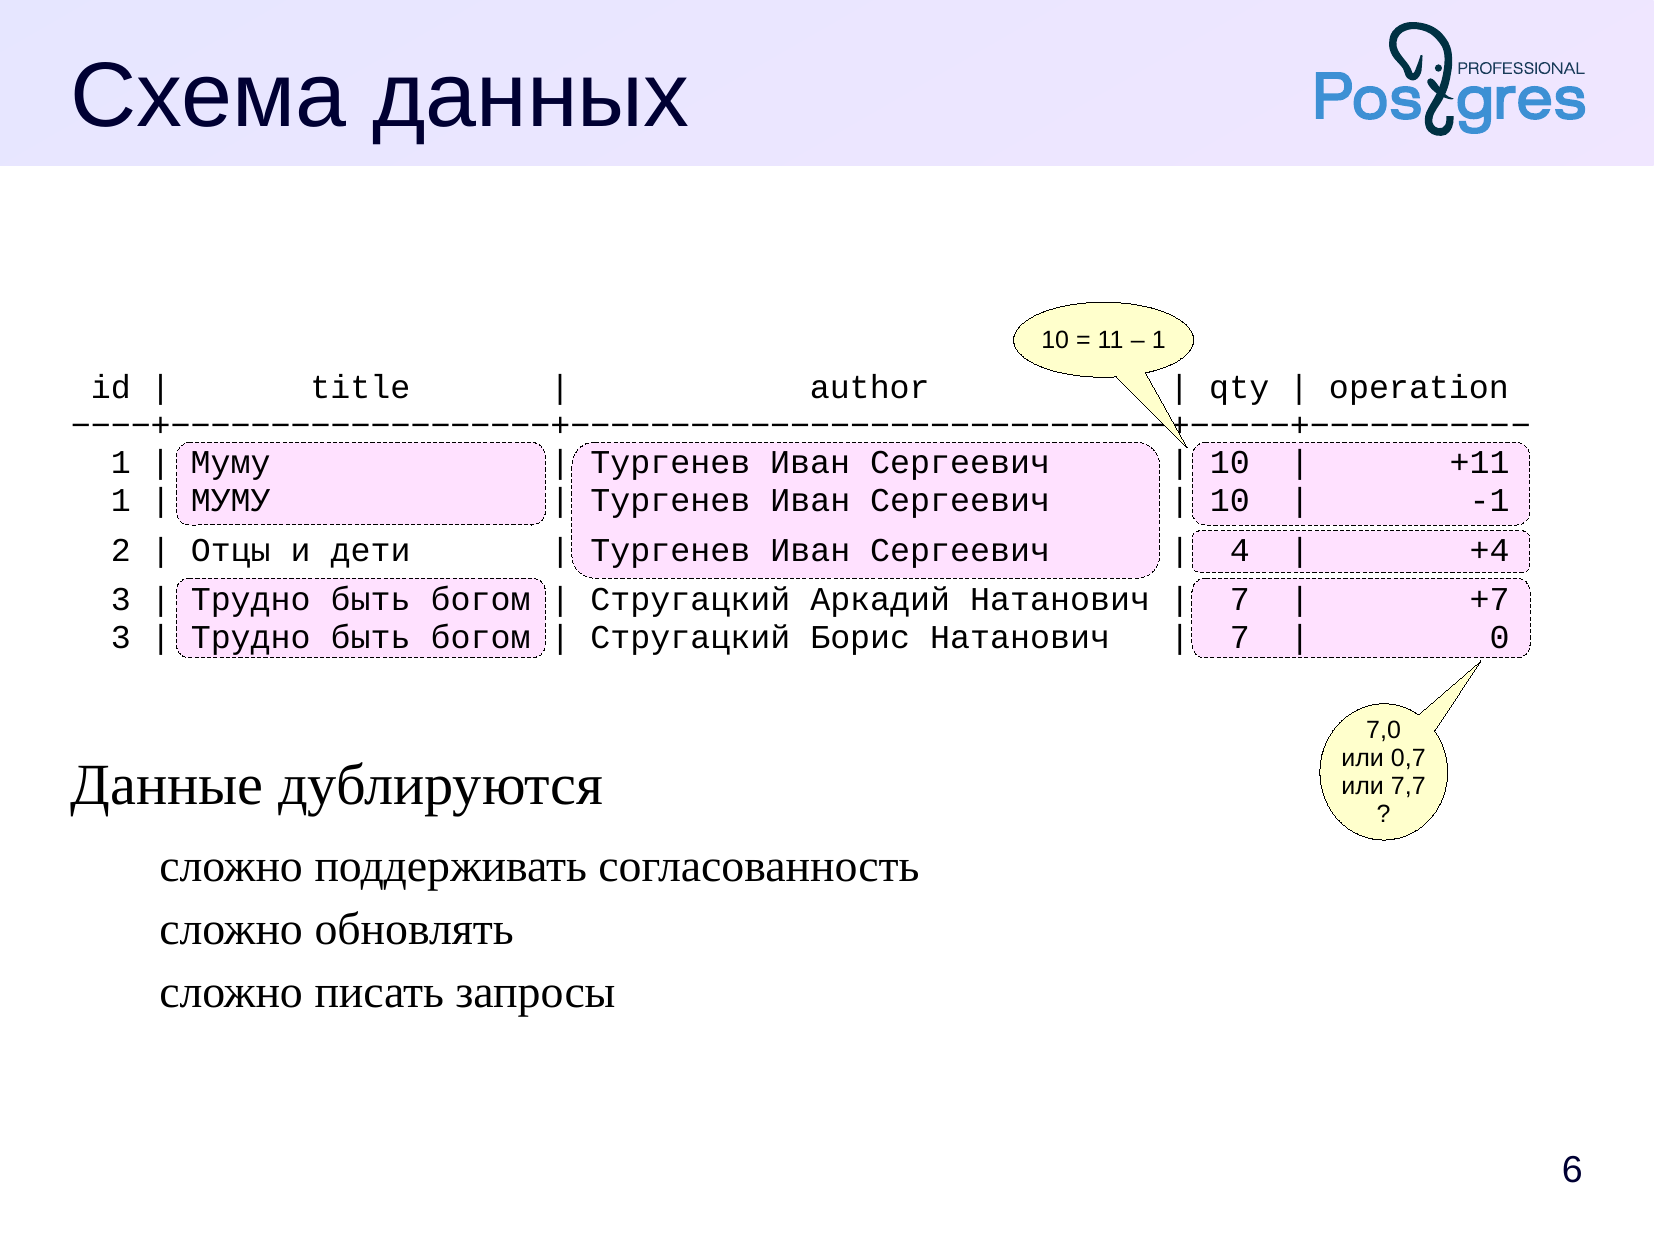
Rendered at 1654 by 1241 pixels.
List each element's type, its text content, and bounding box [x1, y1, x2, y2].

text_box 7,0 или 0,7 или 7,7 ? [1319, 660, 1481, 841]
list id | title | author | qty | operation −−−−+−−−−−−−−−−−−−−−−−−−+−−−−−−−−−−−−−−−−−−−−−−−−−−−−−−+−−−−−+−−−−−−−−−−− 1 | Муму | Тургенев Иван Сергеевич | 10 | +11 1 | МУМУ | Тургенев Иван Сергеевич | 10 | -1 2 | Отцы и дети | Тургенев Иван Сергеевич | 4 | +4 3 | Трудно быть богом | Стругацкий Аркадий Натанович | 7 | +7 3 | Трудно быть богом | Стругацкий Борис Натанович | 7 | 0 Данные дублируются сложно поддерживать согласованность сложно обновлять сложно писать запросы [70, 283, 1583, 1134]
title Схема данных [70, 43, 1241, 147]
text_box 10 = 11 – 1 [1013, 302, 1194, 448]
